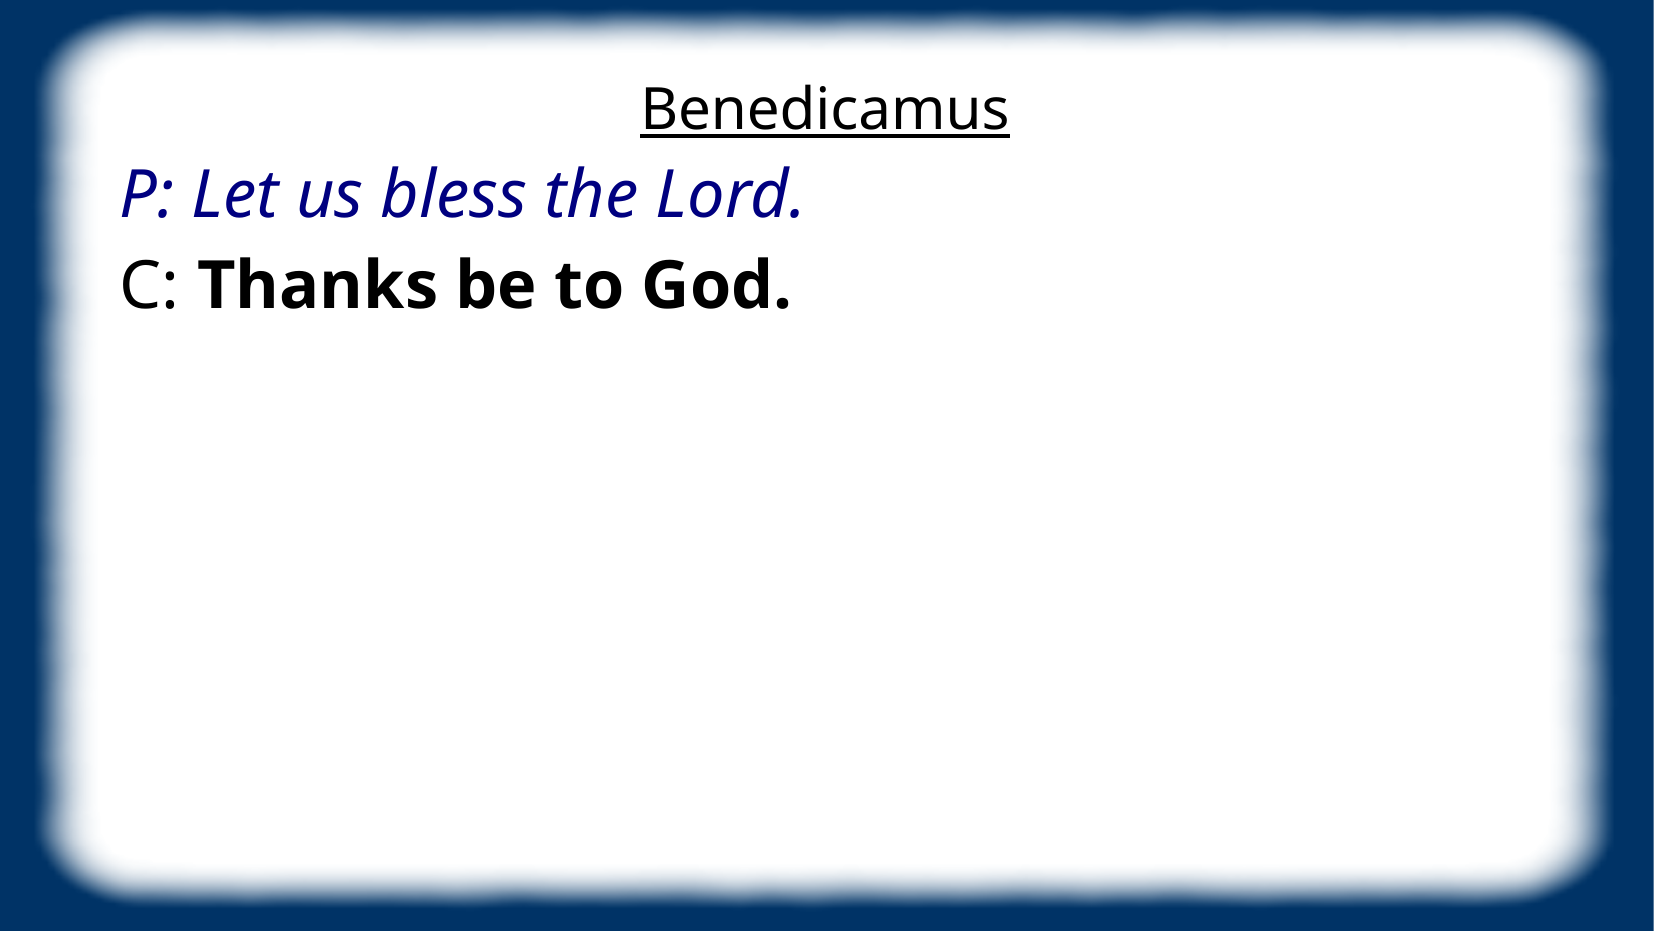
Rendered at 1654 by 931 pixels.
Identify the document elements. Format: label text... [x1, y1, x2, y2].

text_box Benedicamus P: Let us bless the Lord. C: Thanks be to God. [105, 60, 1546, 330]
picture [0, 0, 1654, 931]
